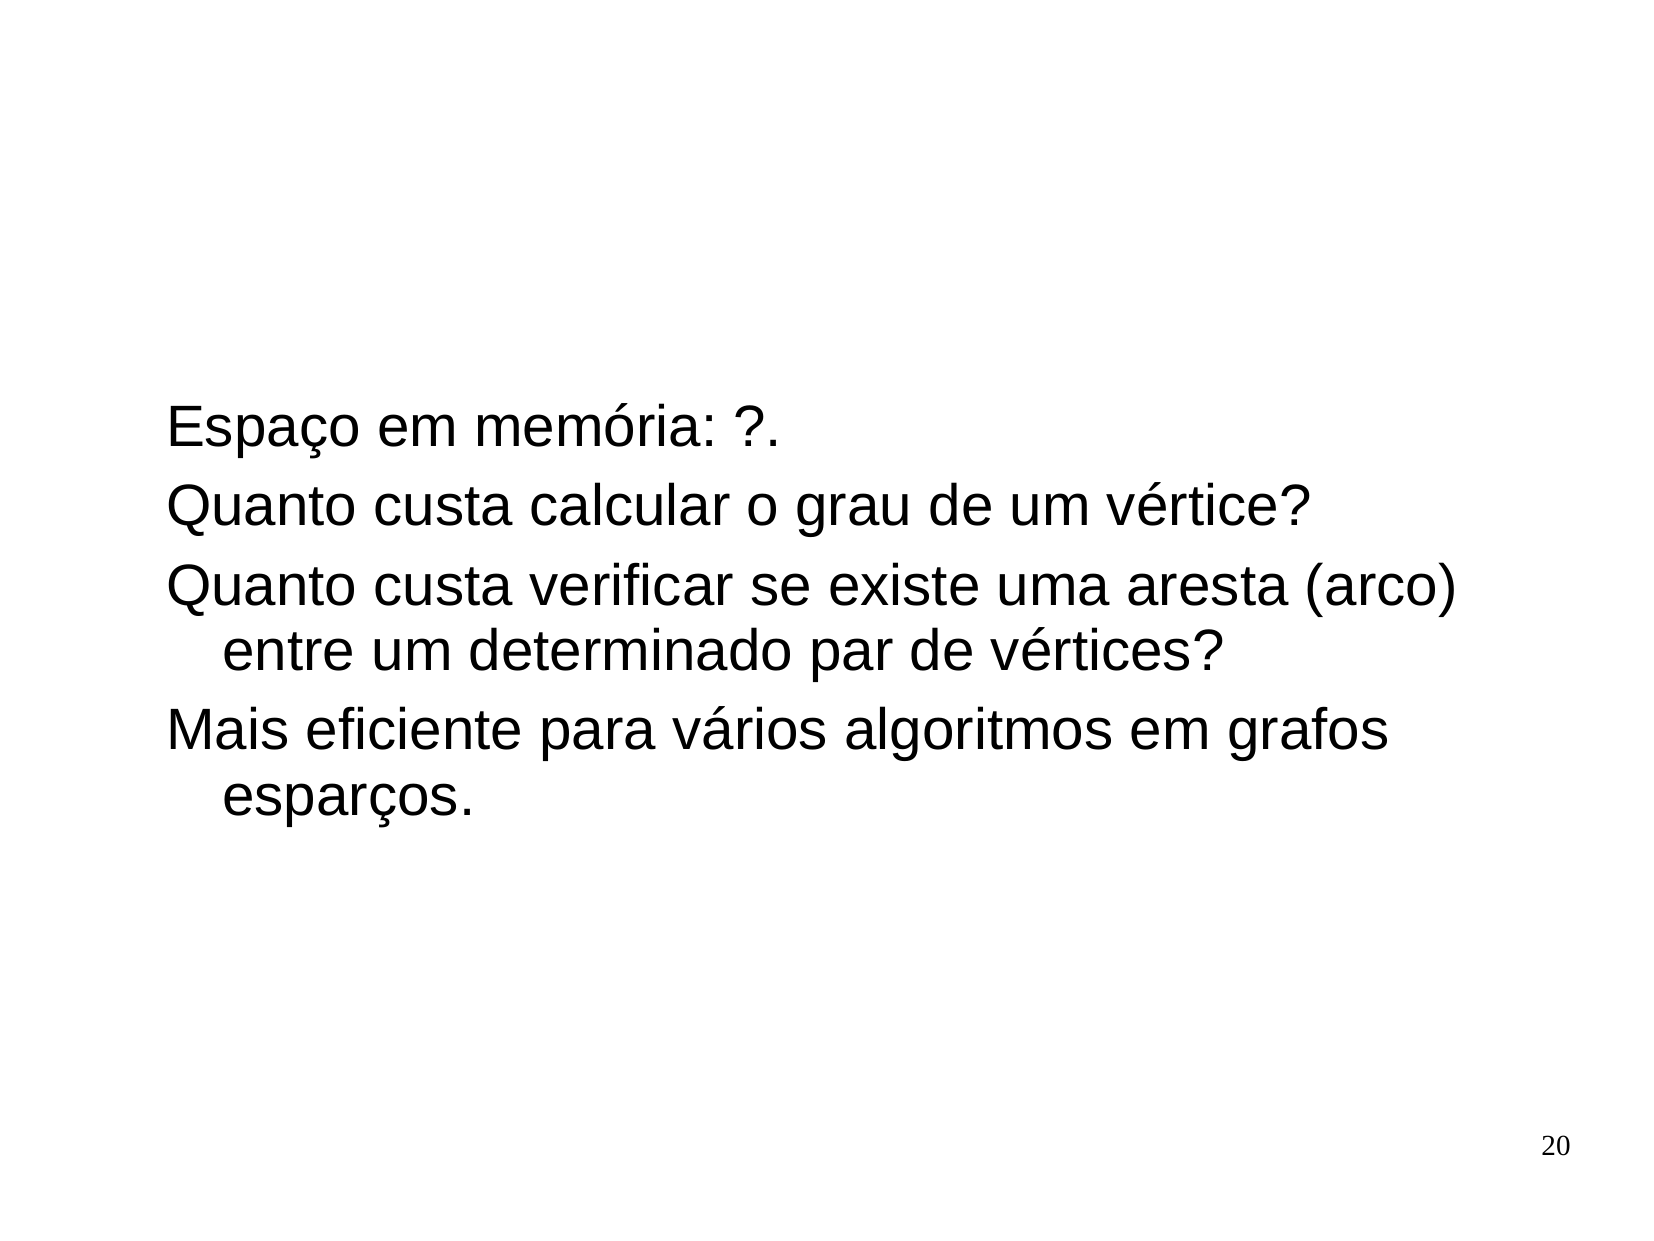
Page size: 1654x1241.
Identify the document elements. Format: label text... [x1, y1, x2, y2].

list Espaço em memória: ?. Quanto custa calcular o grau de um vértice? Quanto custa verificar se existe uma aresta (arco) entre um determinado par de vértices? Mais eficiente para vários algoritmos em grafos esparços. [151, 385, 1599, 1117]
